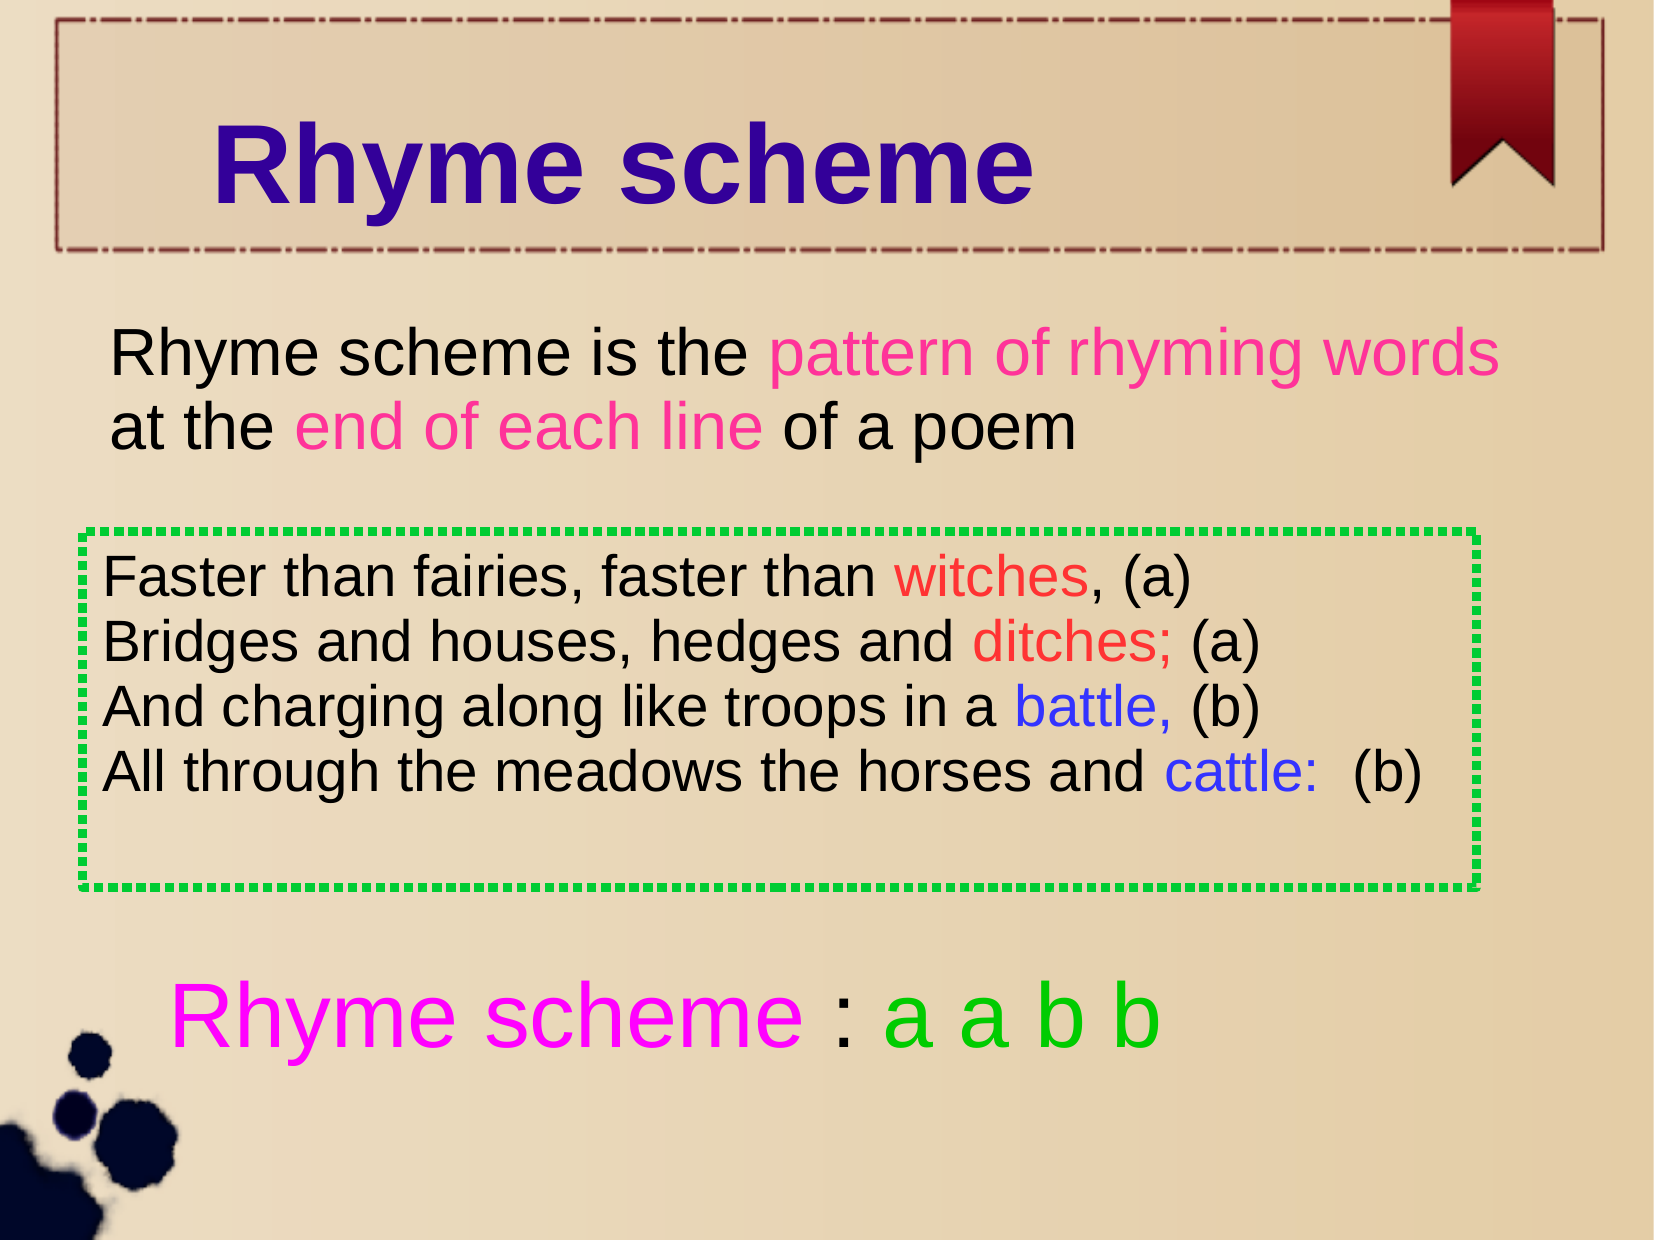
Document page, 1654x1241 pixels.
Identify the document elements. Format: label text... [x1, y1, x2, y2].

text_box Rhyme scheme : a a b b [153, 956, 1418, 1075]
text_box Rhyme scheme is the pattern of rhyming words at the end of each line of a poem [94, 307, 1560, 472]
text_box Faster than fairies, faster than witches, (a) Bridges and houses, hedges and ditches; (a) And charging along like troops in a battle, (b) All through the meadows the horses and cattle: (b) [82, 531, 1477, 888]
picture [0, 0, 1654, 1240]
text_box Rhyme scheme [129, 94, 1418, 236]
